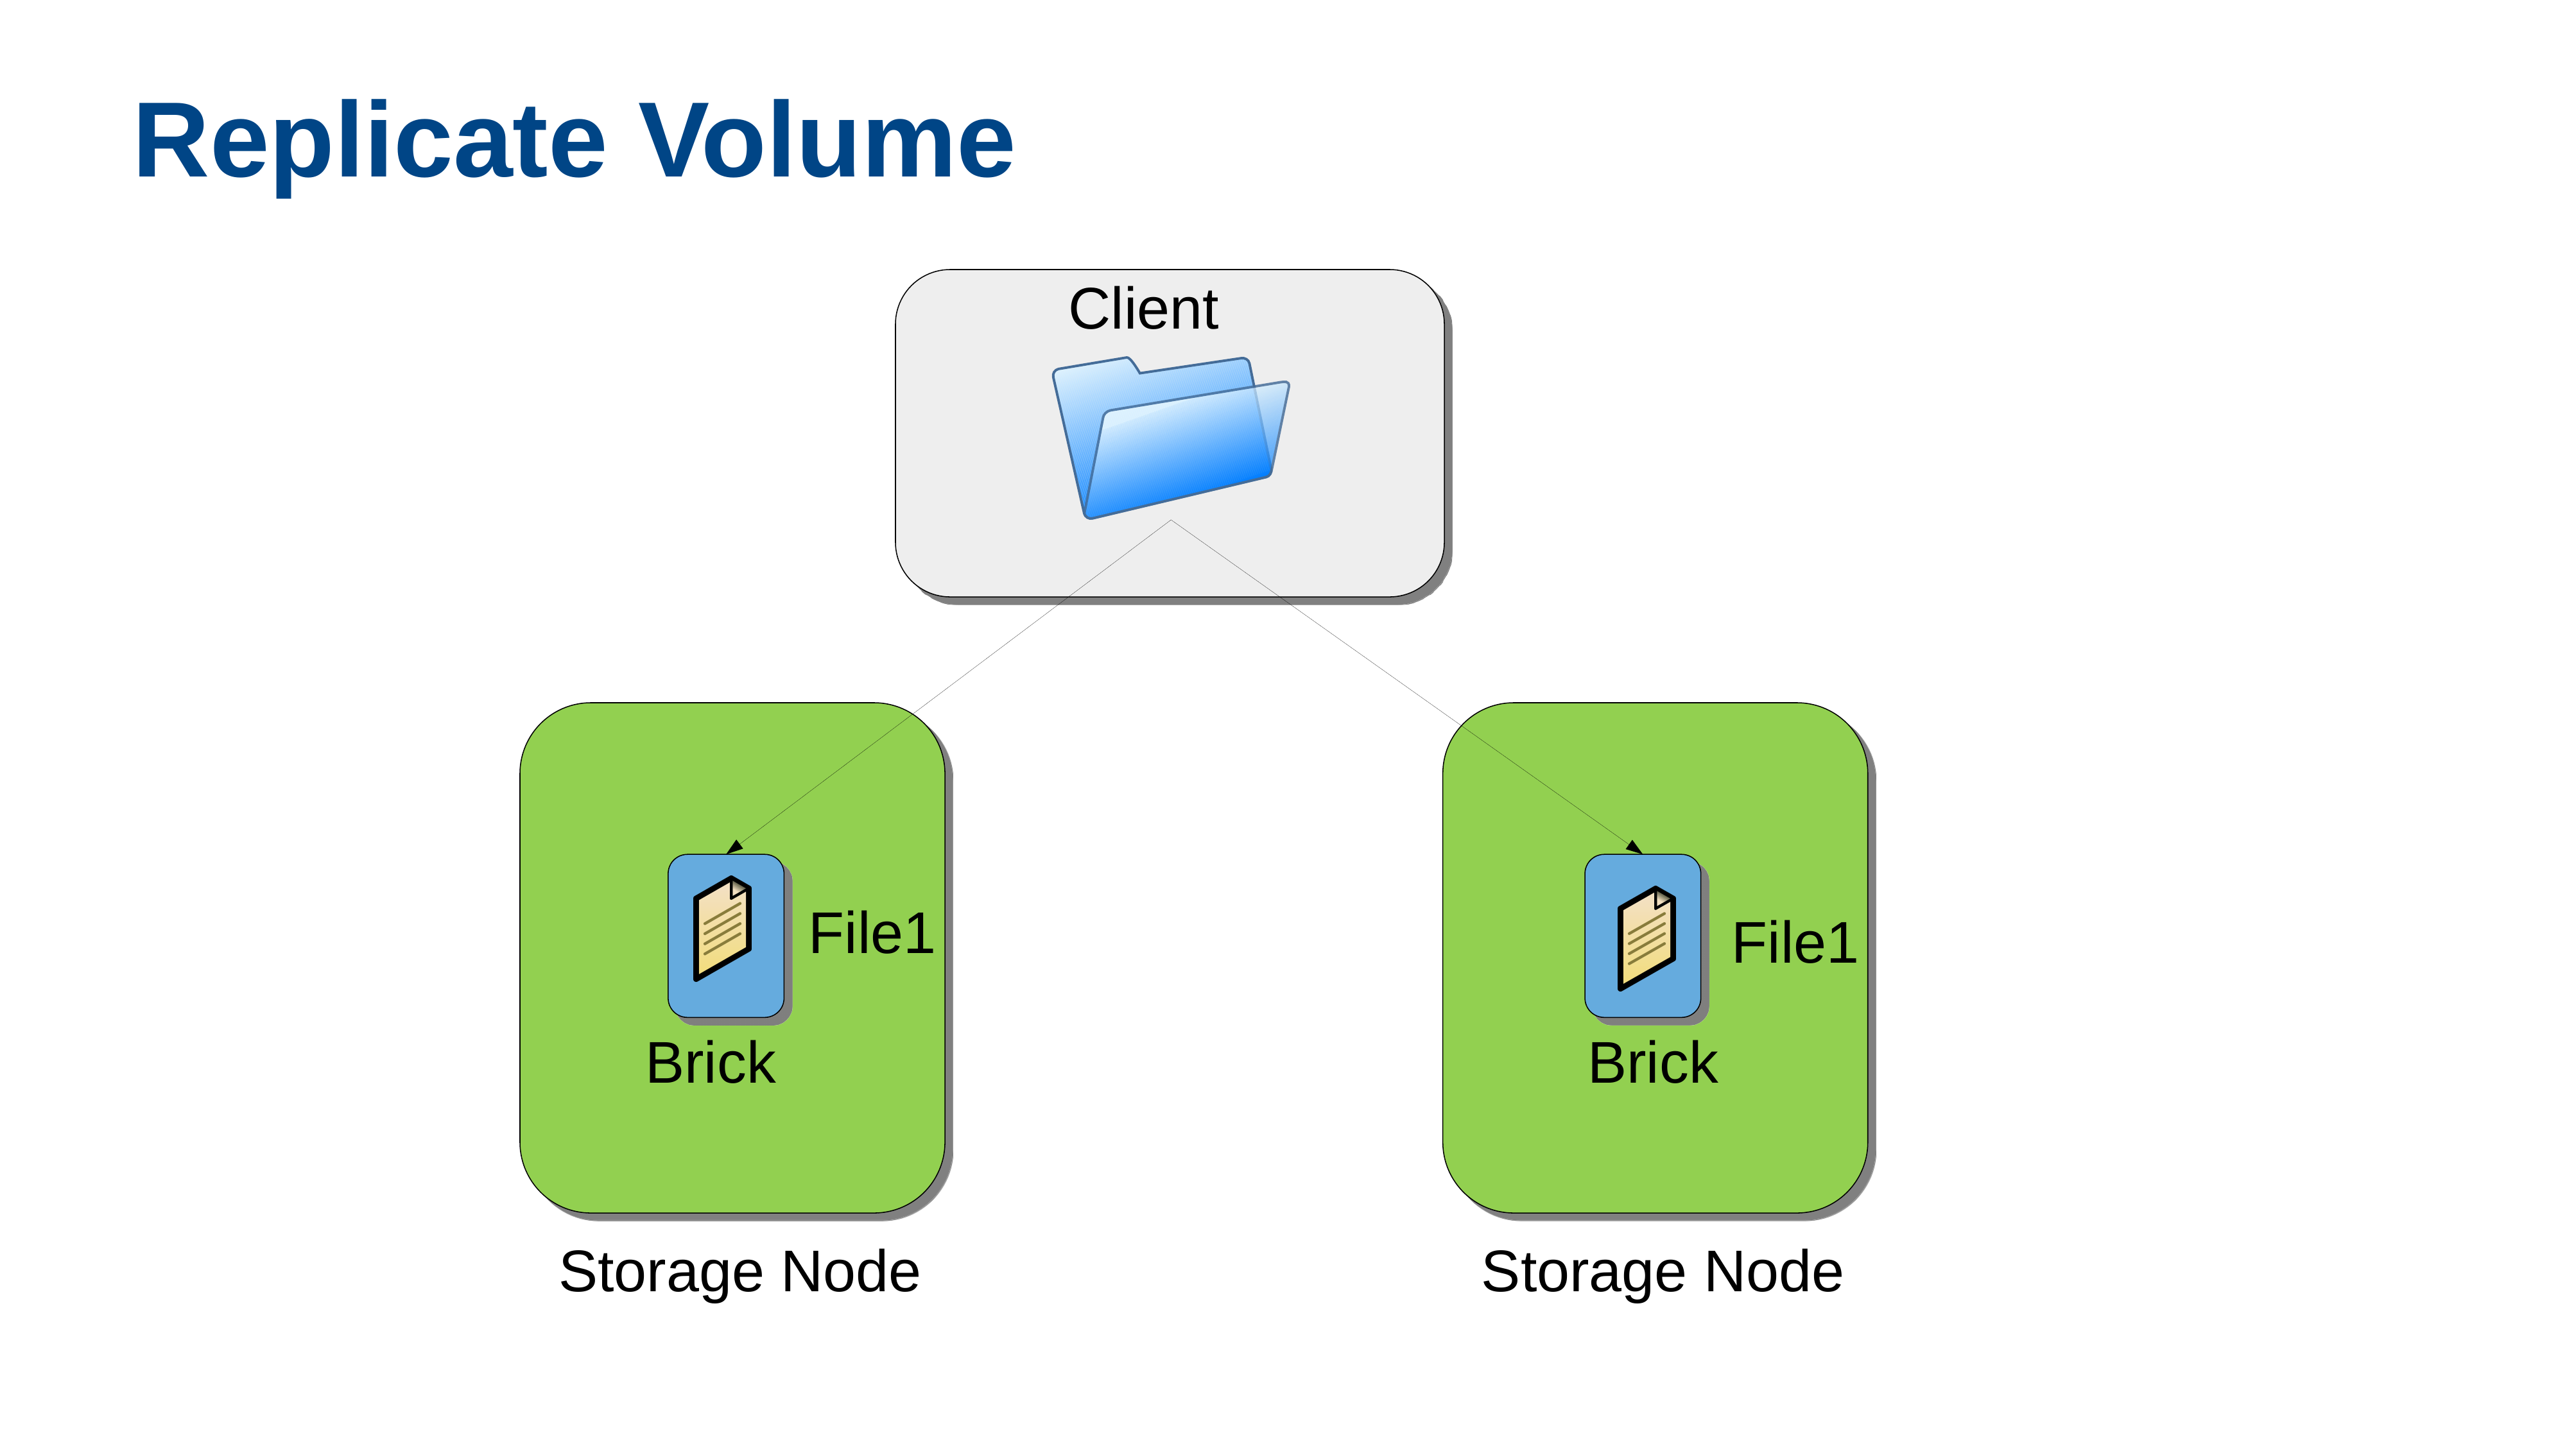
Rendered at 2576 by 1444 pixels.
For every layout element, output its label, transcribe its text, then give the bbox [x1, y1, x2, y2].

text_box Brick [635, 1024, 800, 1101]
text_box [1069, 520, 1279, 597]
text_box File1 [799, 895, 964, 971]
text_box [895, 270, 1445, 597]
text_box Brick [1578, 1024, 1743, 1101]
picture [1051, 356, 1291, 520]
text_box Storage Node [1472, 1233, 1869, 1309]
text_box Storage Node [549, 1233, 946, 1309]
text_box Client [1059, 271, 1455, 347]
text_box [520, 703, 946, 1214]
text_box [1442, 703, 1868, 1214]
text_box File1 [1722, 905, 1888, 981]
title Replicate Volume [132, 19, 2446, 261]
picture [693, 875, 752, 982]
picture [1618, 886, 1676, 992]
